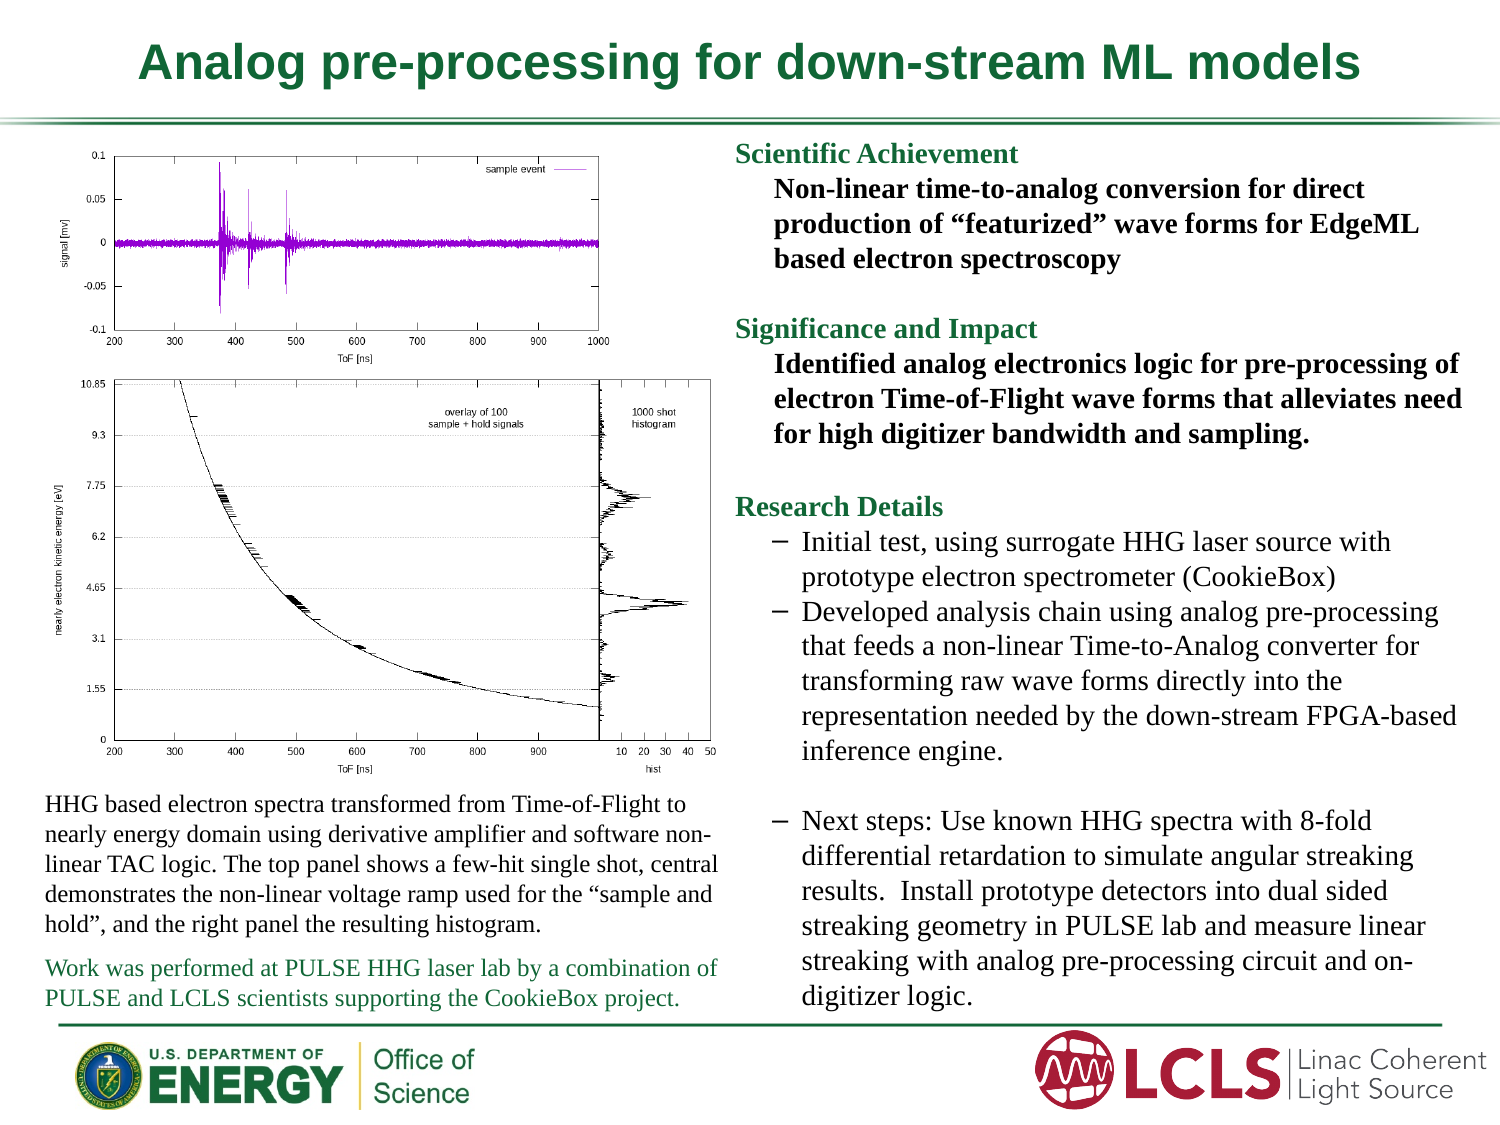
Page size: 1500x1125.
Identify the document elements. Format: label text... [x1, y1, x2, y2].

text_box Work was performed at PULSE HHG laser lab by a combination of PULSE and LCLS scientists supporting the CookieBox project. [30, 944, 781, 1020]
text_box HHG based electron spectra transformed from Time-of-Flight to nearly energy domain using derivative amplifier and software non-linear TAC logic. The top panel shows a few-hit single shot, central demonstrates the non-linear voltage ramp used for the “sample and hold”, and the right panel the resulting histogram. [30, 780, 751, 944]
title Analog pre-processing for down-stream ML models [0, 0, 1500, 120]
picture [0, 120, 1500, 1125]
list Scientific Achievement Non-linear time-to-analog conversion for direct production of “featurized” wave forms for EdgeML based electron spectroscopy Significance and Impact Identified analog electronics logic for pre-processing of electron Time-of-Flight wave forms that alleviates need for high digitizer bandwidth and sampling. Research Details Initial test, using surrogate HHG laser source with prototype electron spectrometer (CookieBox) Developed analysis chain using analog pre-processing that feeds a non-linear Time-to-Analog converter for transforming raw wave forms directly into the representation needed by the down-stream FPGA-based inference engine. Next steps: Use known HHG spectra with 8-fold differential retardation to simulate angular streaking results. Install prototype detectors into dual sided streaking geometry in PULSE lab and measure linear streaking with analog pre-processing circuit and on-digitizer logic. [720, 127, 1486, 991]
